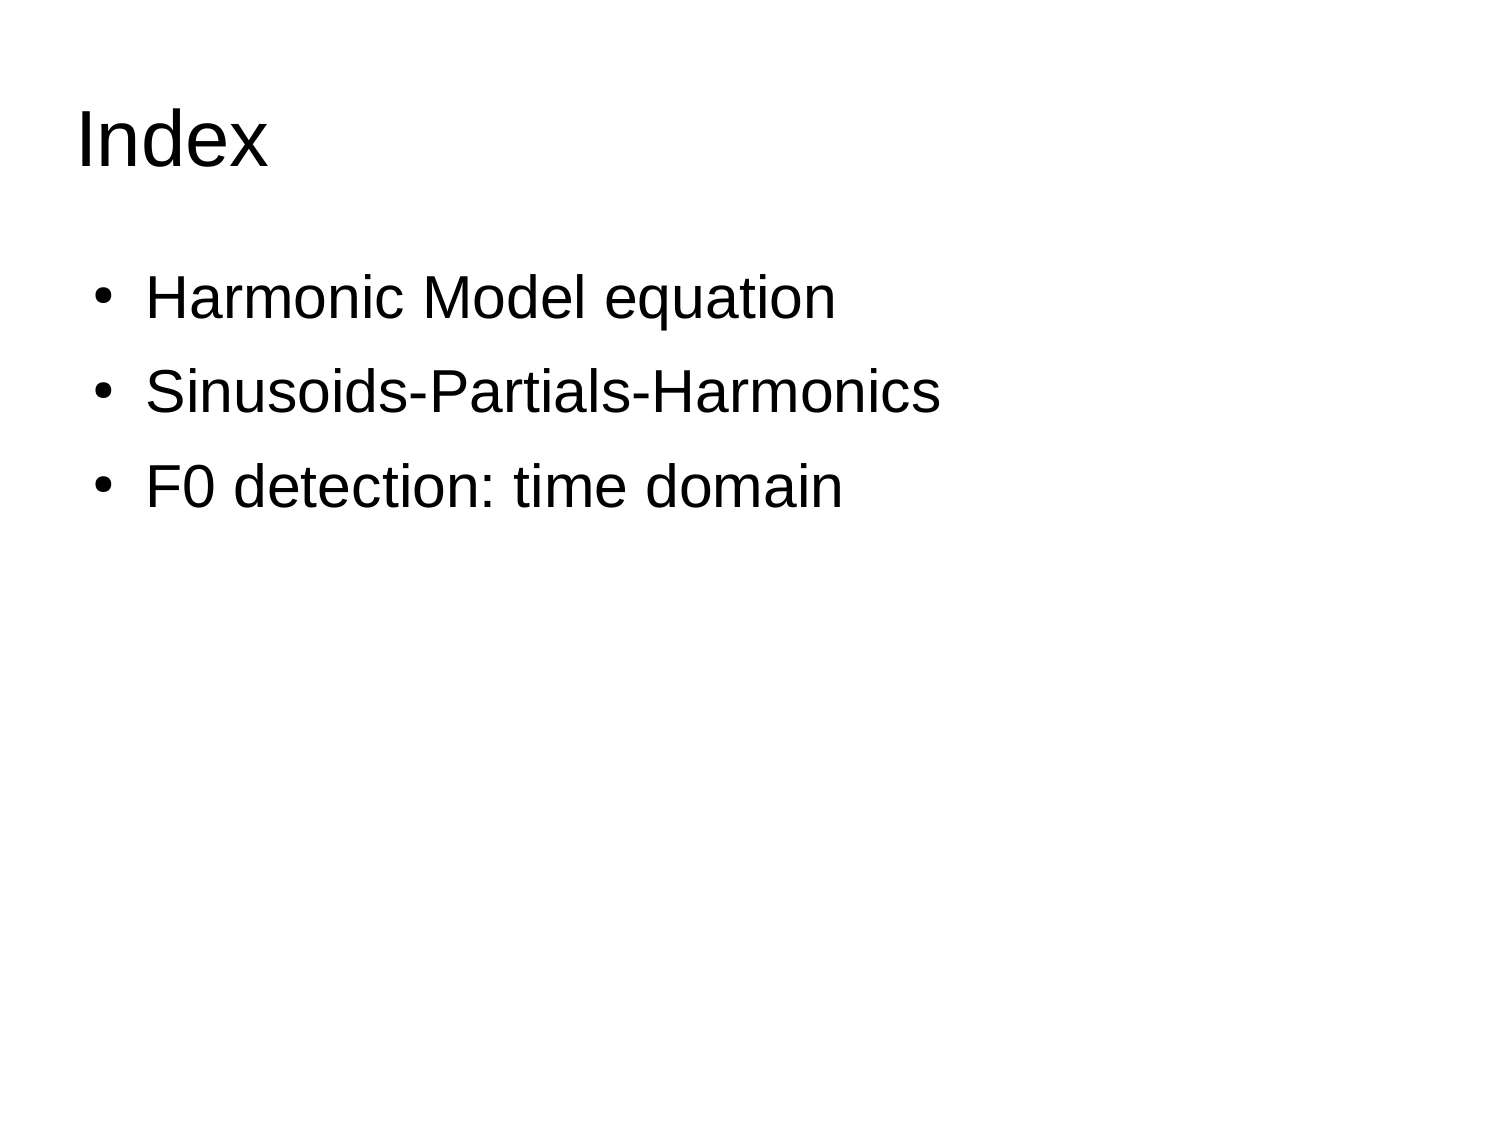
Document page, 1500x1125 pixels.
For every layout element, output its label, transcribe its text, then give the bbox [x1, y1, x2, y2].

list Harmonic Model equation Sinusoids-Partials-Harmonics F0 detection: time domain [75, 263, 1425, 916]
title Index [75, 44, 1425, 233]
